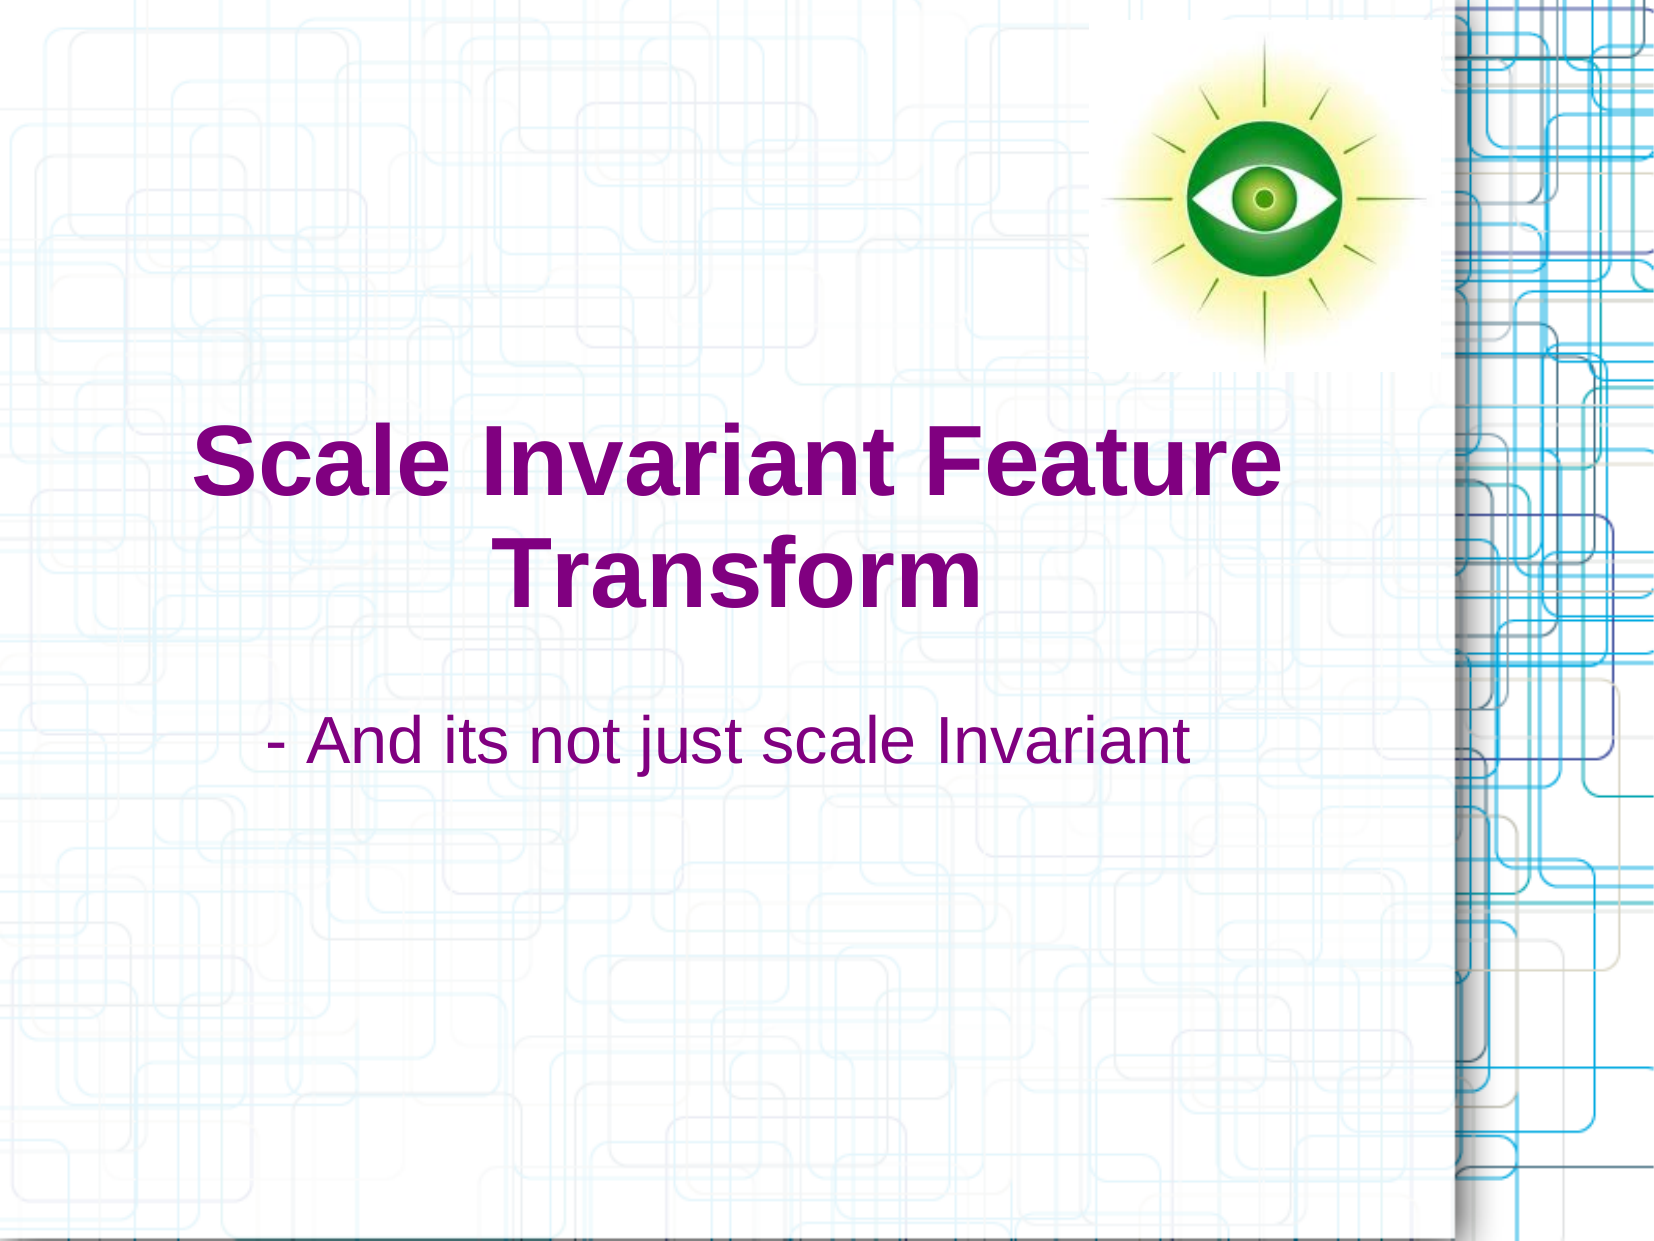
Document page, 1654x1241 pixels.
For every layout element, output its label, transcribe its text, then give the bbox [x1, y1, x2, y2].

title Scale Invariant Feature Transform - And its not just scale Invariant [59, 202, 1418, 981]
picture [0, 0, 1654, 1241]
